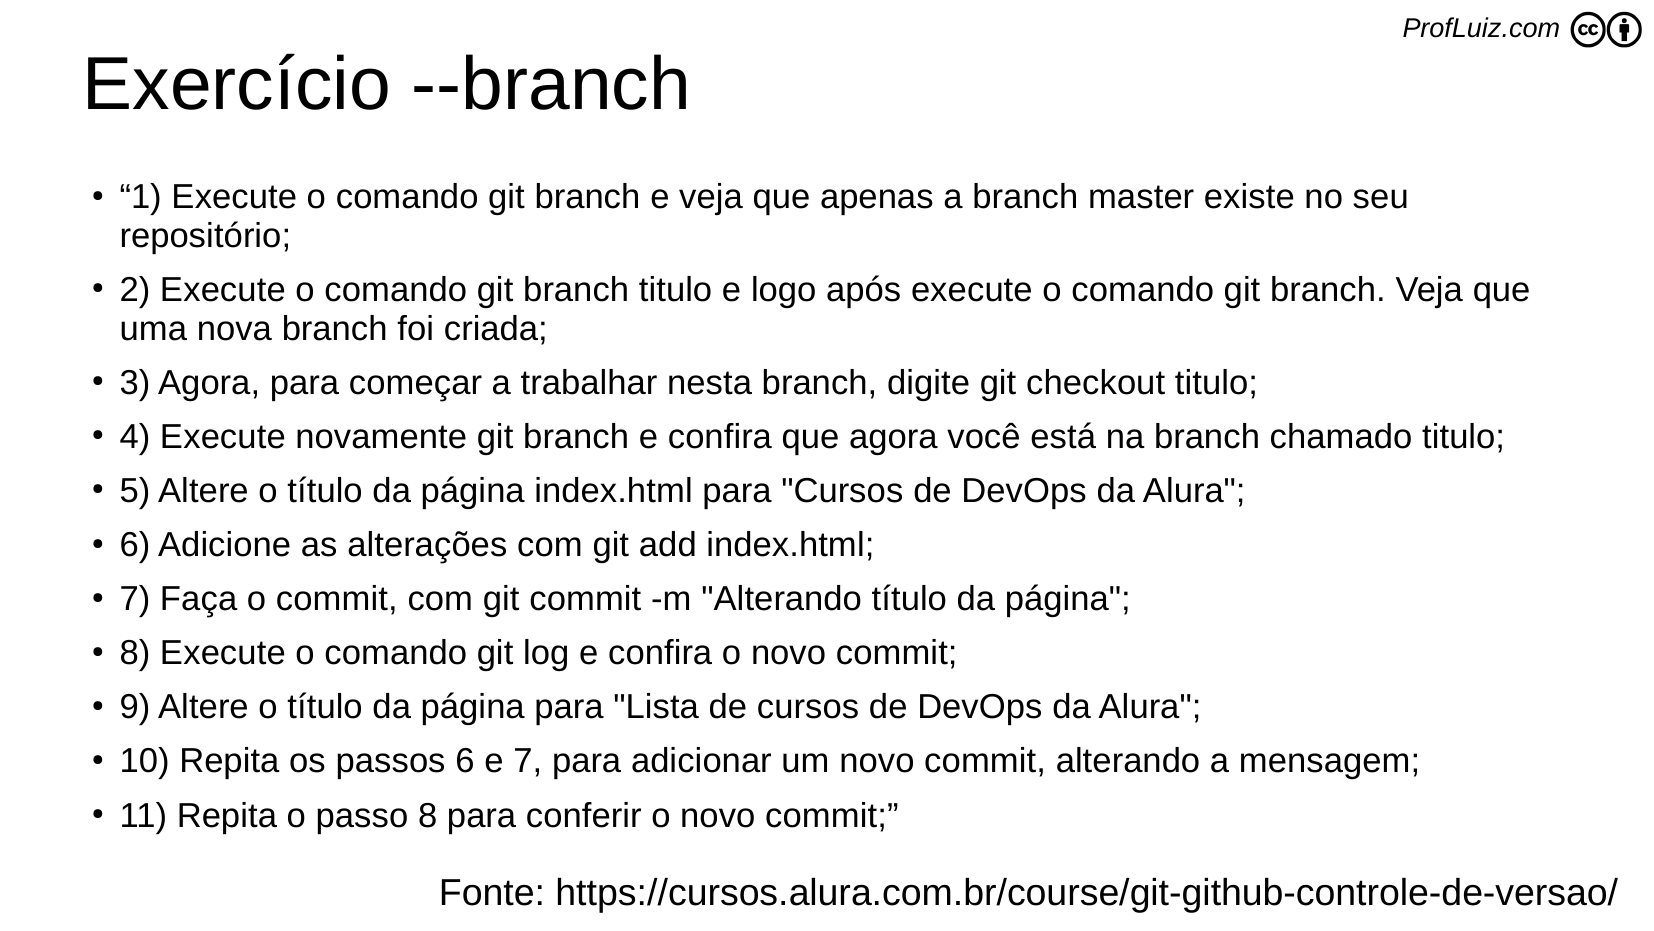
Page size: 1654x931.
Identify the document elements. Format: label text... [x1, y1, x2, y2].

picture [1570, 11, 1642, 48]
title Exercício --branch [82, 37, 1571, 130]
text_box Fonte: https://cursos.alura.com.br/course/git-github-controle-de-versao/ [424, 864, 1654, 931]
list “1) Execute o comando git branch e veja que apenas a branch master existe no seu repositório; 2) Execute o comando git branch titulo e logo após execute o comando git branch. Veja que uma nova branch foi criada; 3) Agora, para começar a trabalhar nesta branch, digite git checkout titulo; 4) Execute novamente git branch e confira que agora você está na branch chamado titulo; 5) Altere o título da página index.html para "Cursos de DevOps da Alura"; 6) Adicione as alterações com git add index.html; 7) Faça o commit, com git commit -m "Alterando título da página"; 8) Execute o comando git log e confira o novo commit; 9) Altere o título da página para "Lista de cursos de DevOps da Alura"; 10) Repita os passos 6 e 7, para adicionar um novo commit, alterando a mensagem; 11) Repita o passo 8 para conferir o novo commit;” [82, 177, 1571, 839]
